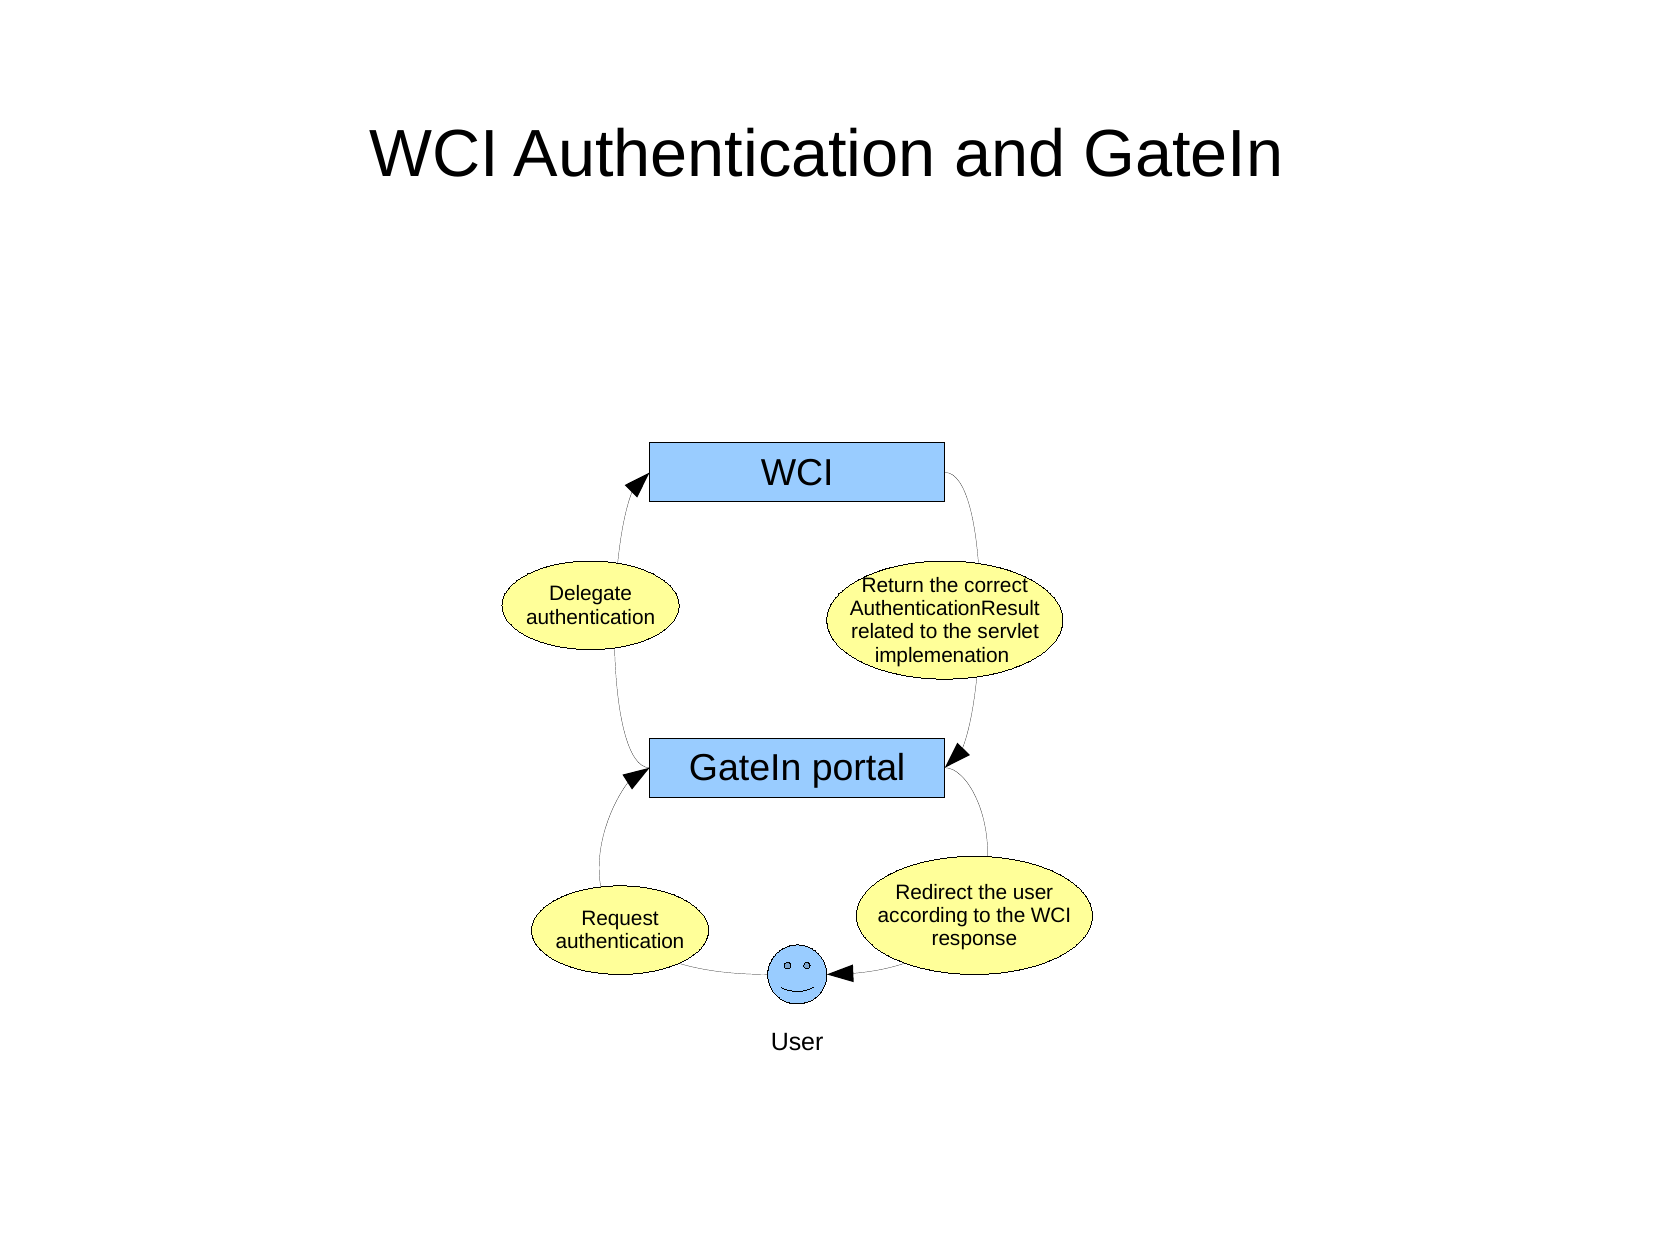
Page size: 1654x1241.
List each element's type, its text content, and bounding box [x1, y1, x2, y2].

text_box Redirect the user according to the WCI response [856, 856, 1093, 975]
text_box GateIn portal [649, 738, 945, 798]
text_box Return the correct AuthenticationResult related to the servlet implemenation [826, 561, 1063, 680]
text_box Request authentication [531, 885, 709, 975]
text_box WCI [649, 442, 945, 502]
title WCI Authentication and GateIn [82, 56, 1571, 250]
text_box User [738, 1020, 857, 1063]
text_box [767, 944, 827, 1004]
text_box Delegate authentication [501, 561, 680, 650]
